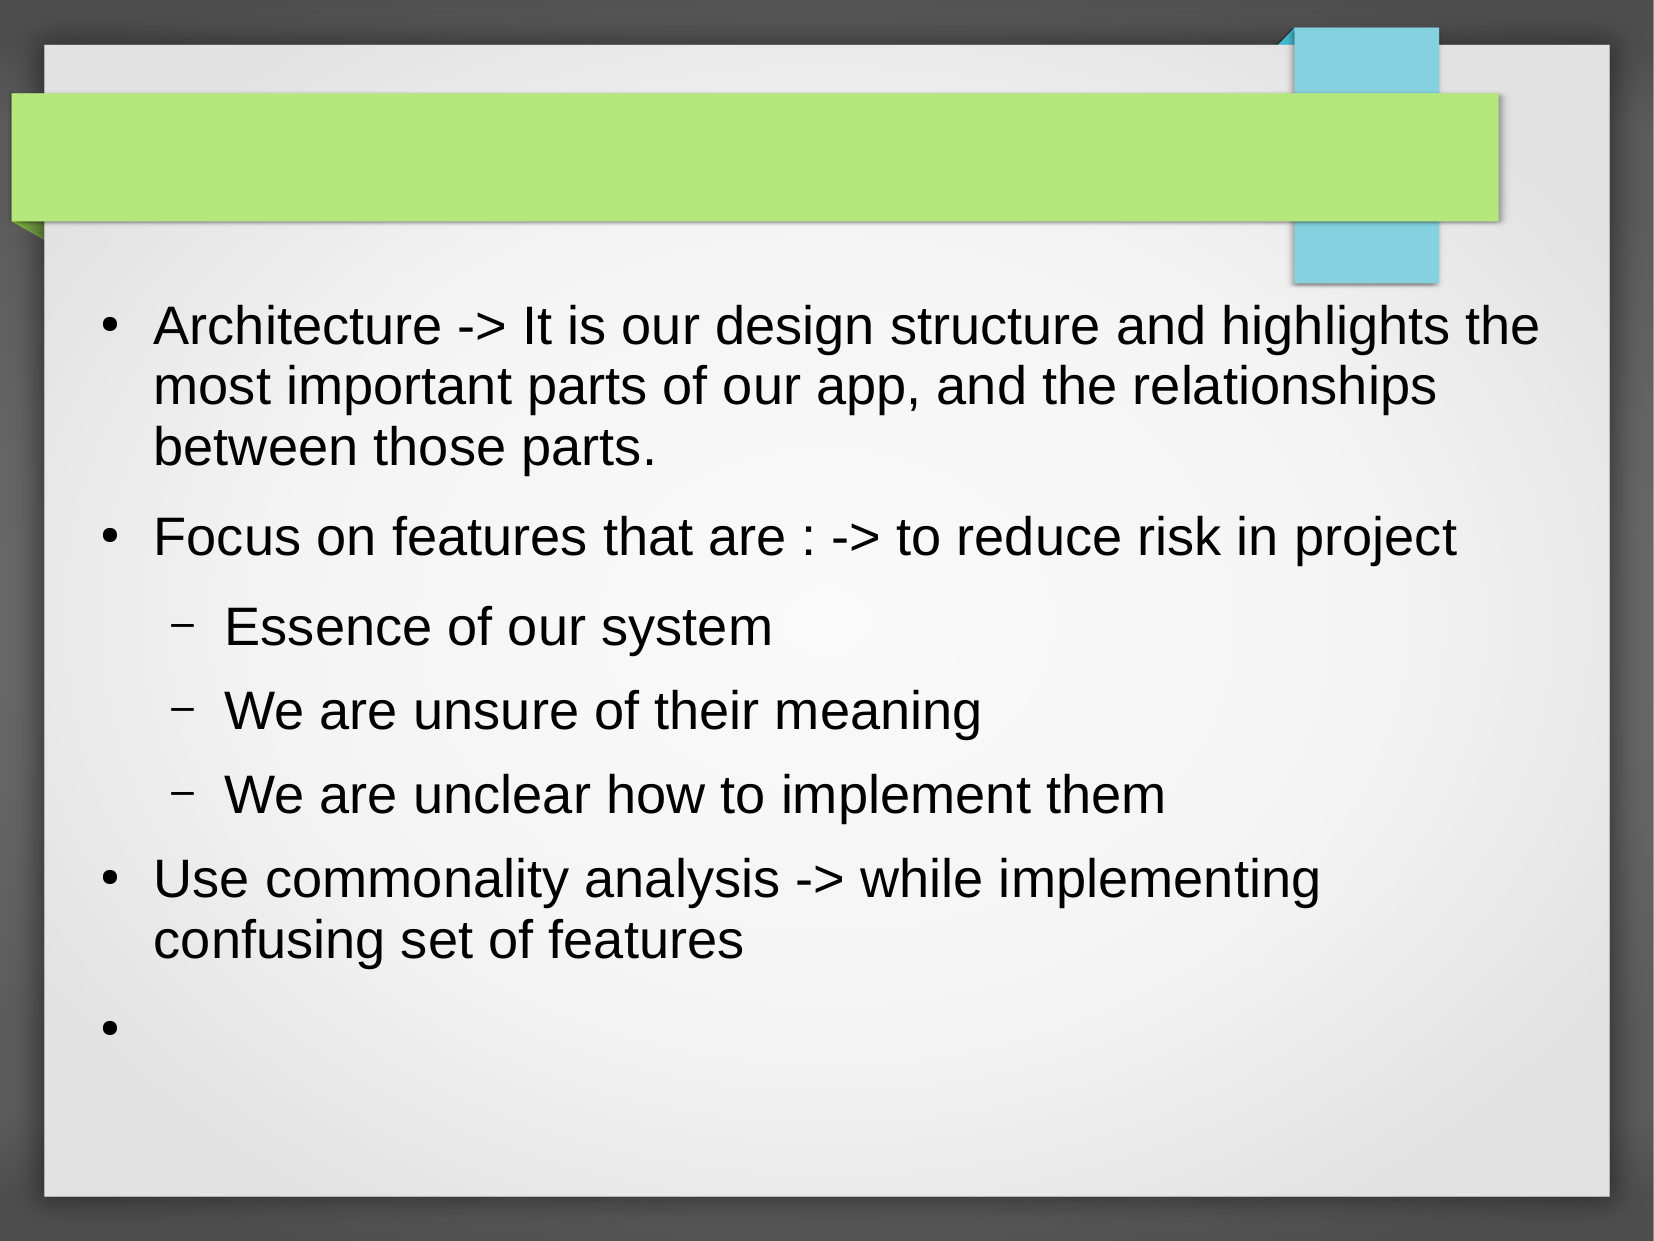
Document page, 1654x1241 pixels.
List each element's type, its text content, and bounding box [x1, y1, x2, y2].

picture [0, 0, 1654, 1241]
list Architecture -> It is our design structure and highlights the most important parts of our app, and the relationships between those parts. Focus on features that are : -> to reduce risk in project Essence of our system We are unsure of their meaning We are unclear how to implement them Use commonality analysis -> while implementing confusing set of features [82, 295, 1571, 1015]
